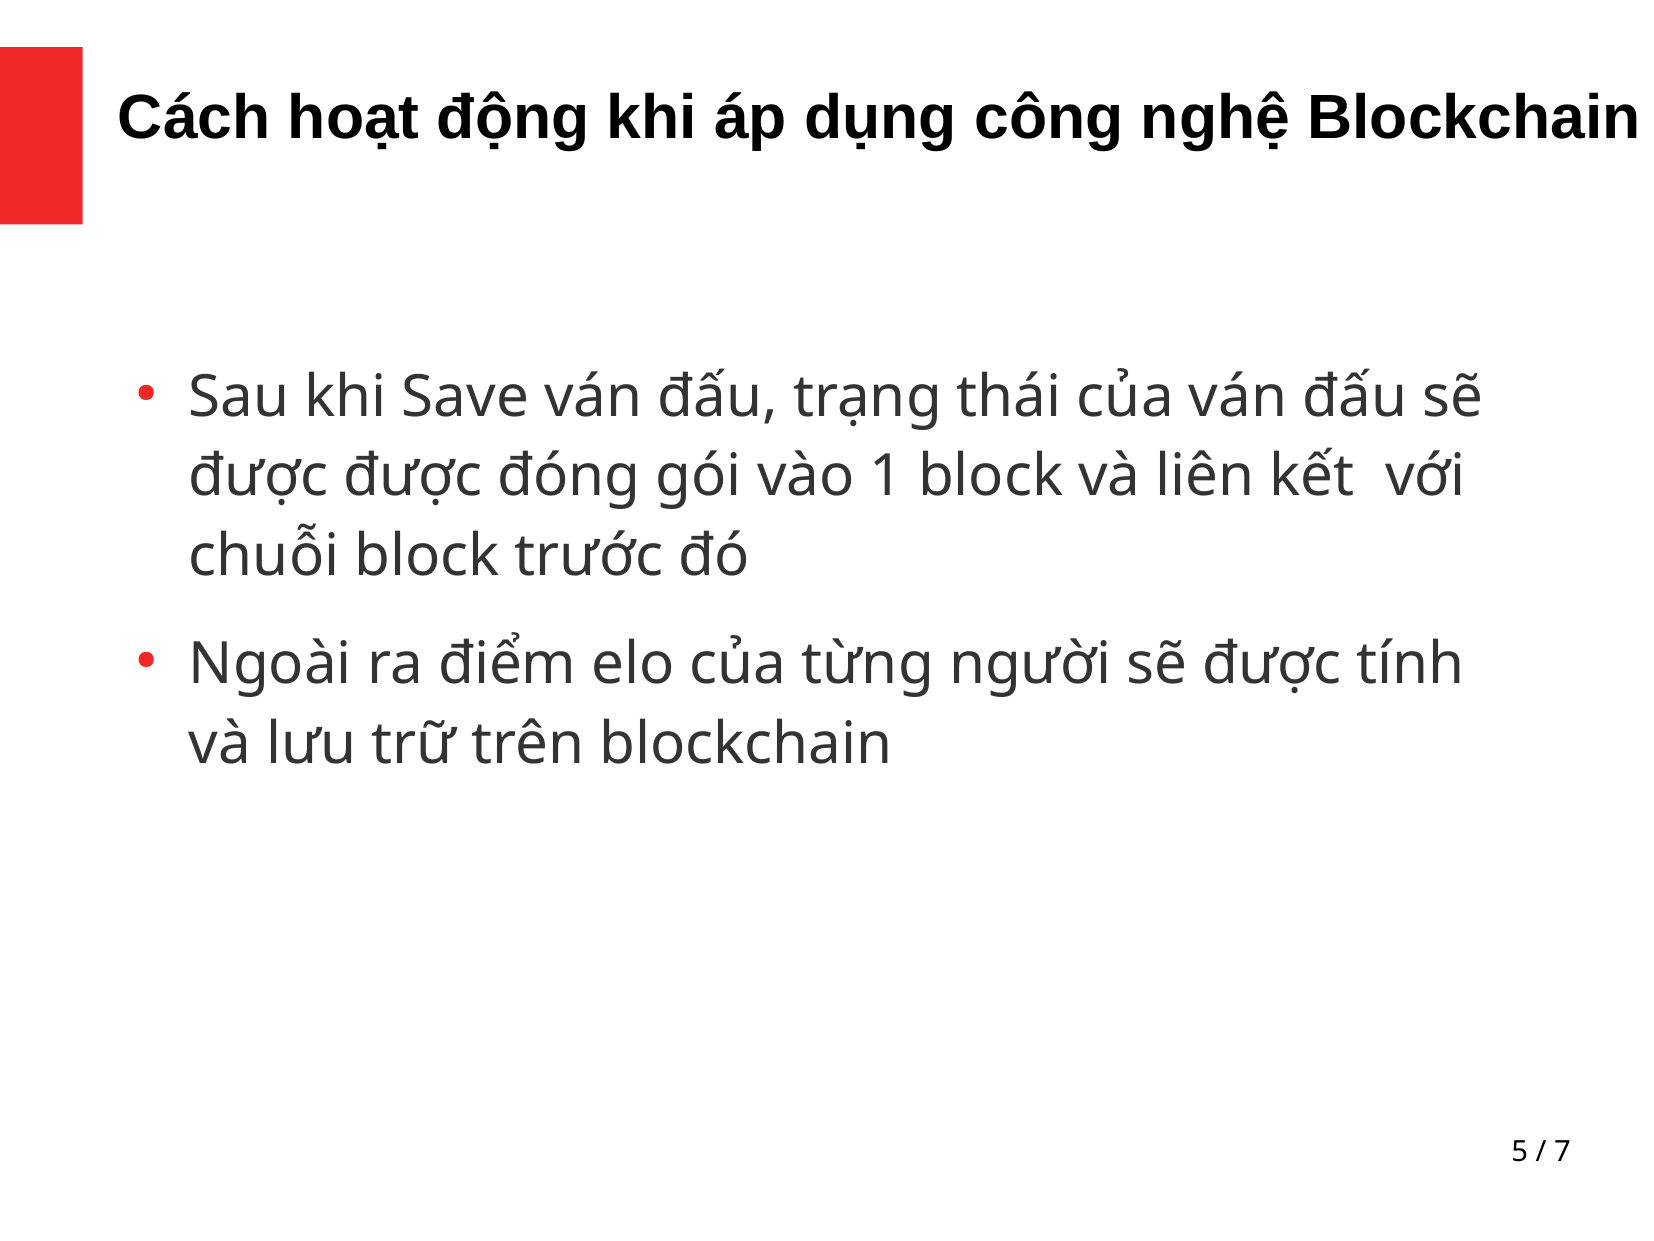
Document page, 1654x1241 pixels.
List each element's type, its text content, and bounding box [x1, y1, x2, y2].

list Sau khi Save ván đấu, trạng thái của ván đấu sẽ được được đóng gói vào 1 block và liên kết với chuỗi block trước đó Ngoài ra điểm elo của từng người sẽ được tính và lưu trữ trên blockchain [118, 354, 1536, 1074]
text_box Cách hoạt động khi áp dụng công nghệ Blockchain [103, 75, 1654, 230]
